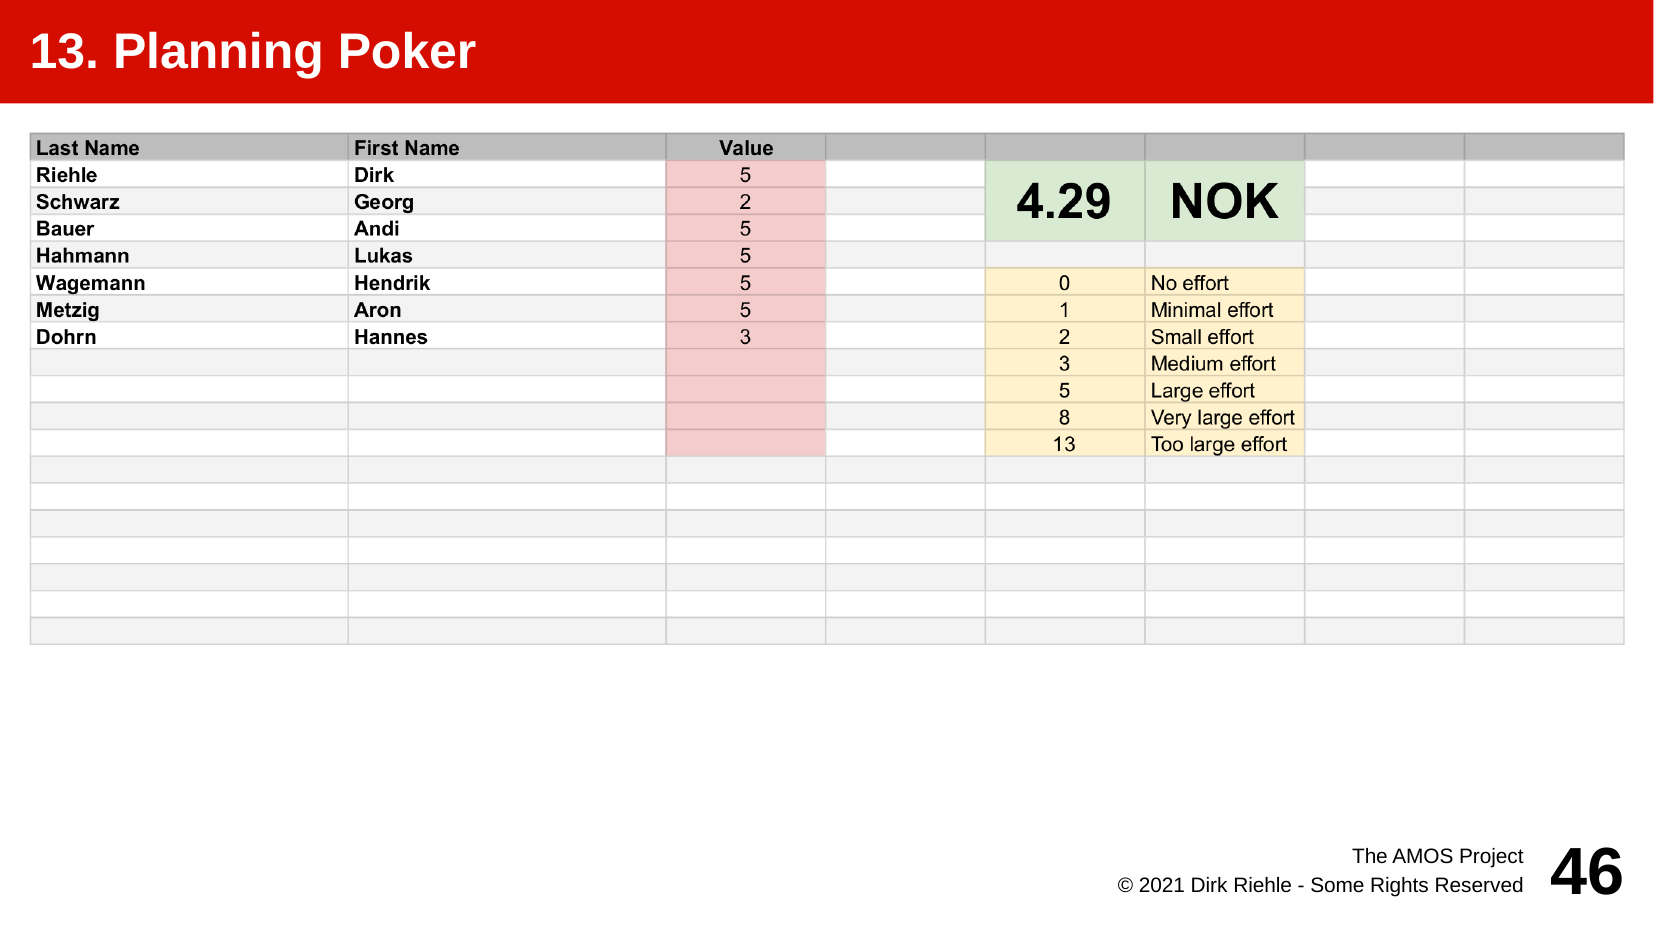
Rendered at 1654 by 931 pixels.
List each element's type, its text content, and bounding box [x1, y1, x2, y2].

picture [29, 132, 1625, 645]
title 13. Planning Poker [0, 0, 1654, 104]
